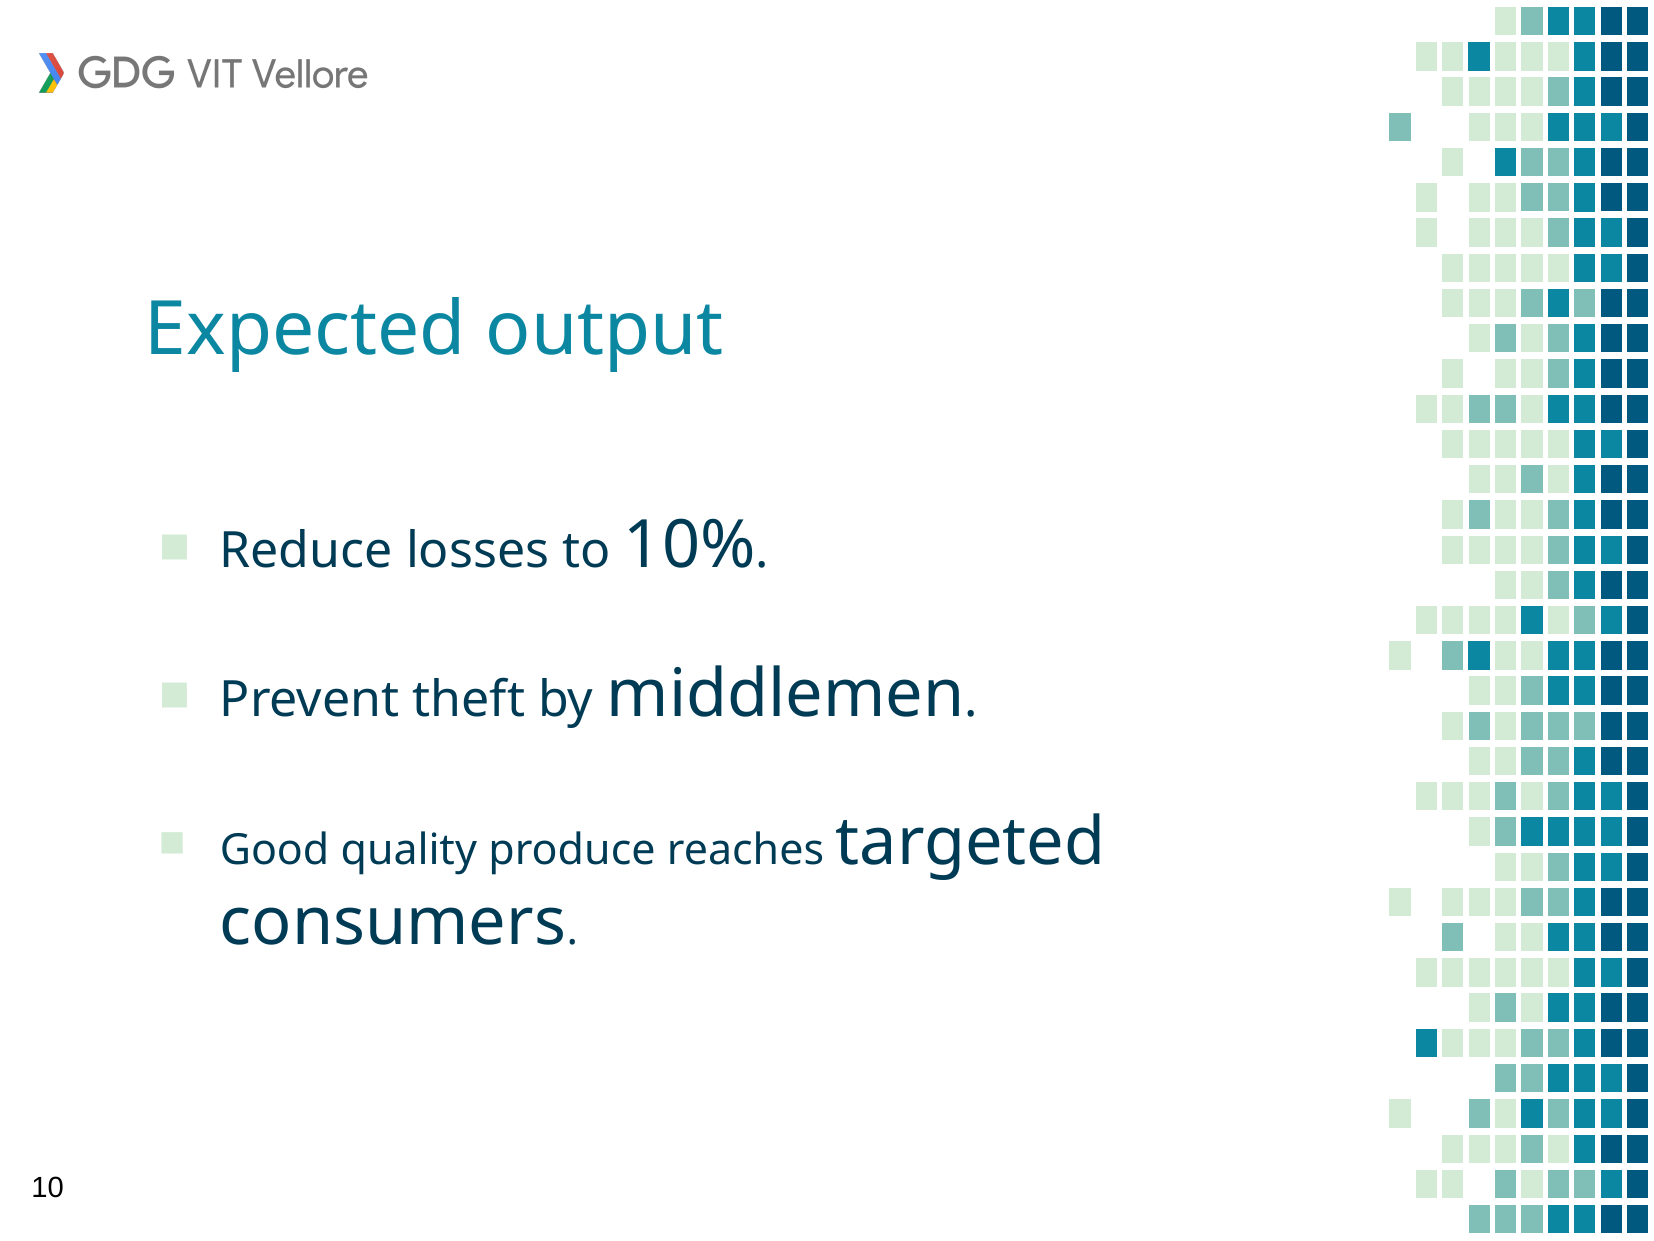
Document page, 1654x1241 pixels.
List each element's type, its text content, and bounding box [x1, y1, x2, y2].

title Expected output [129, 178, 1353, 385]
slide_number <number> [16, 1138, 116, 1233]
picture [0, 3, 408, 142]
list Reduce losses to 10%. Prevent theft by middlemen. Good quality produce reaches targeted consumers. [129, 417, 1353, 1137]
